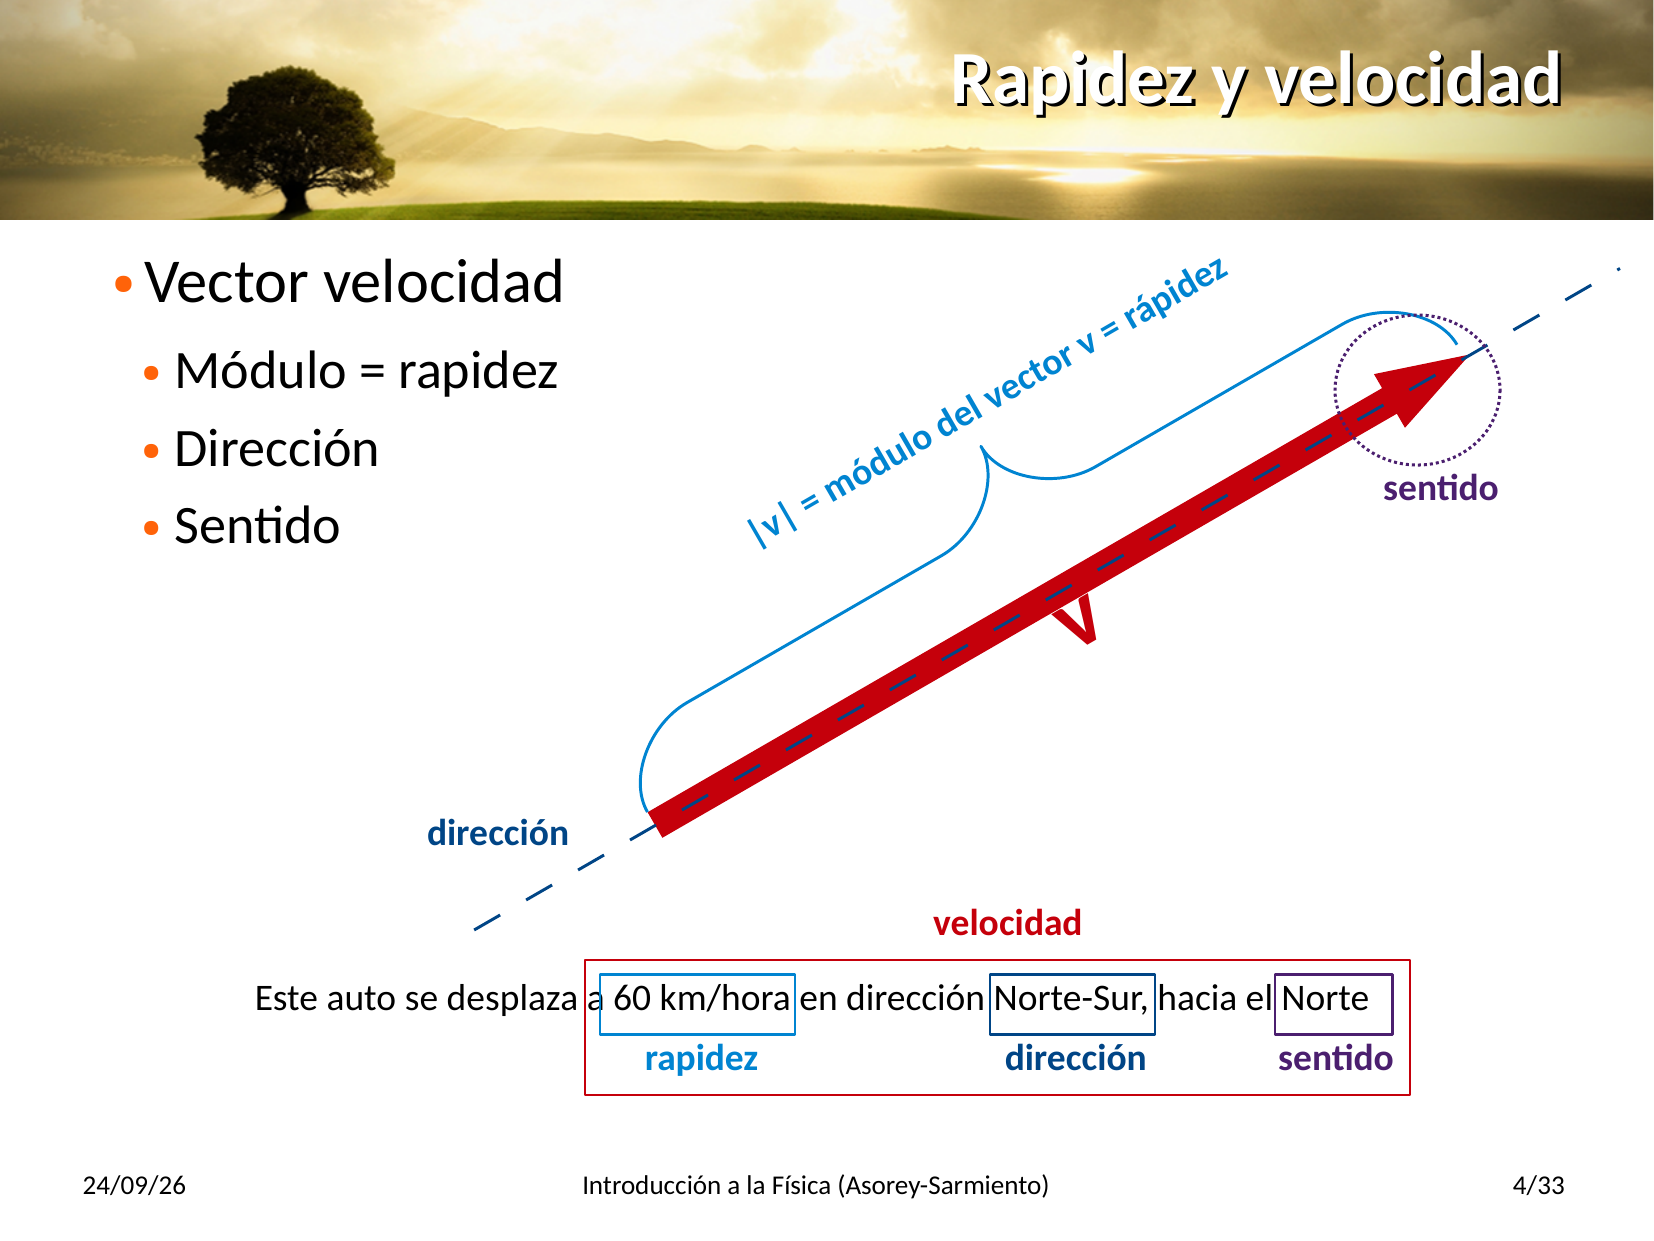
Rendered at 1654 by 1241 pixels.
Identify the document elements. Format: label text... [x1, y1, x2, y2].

text_box Este auto se desplaza a 60 km/hora en dirección Norte-Sur, hacia el Norte [601, 976, 794, 1033]
text_box Este auto se desplaza a 60 km/hora en dirección Norte-Sur, hacia el Norte [796, 974, 989, 1035]
text_box Este auto se desplaza a 60 km/hora en dirección Norte-Sur, hacia el Norte [1156, 974, 1274, 1035]
list Vector velocidad Módulo = rapidez Dirección Sentido [82, 255, 1571, 1156]
text_box Este auto se desplaza a 60 km/hora en dirección Norte-Sur, hacia el Norte [991, 976, 1154, 1033]
text_box sentido [1368, 464, 1516, 526]
text_box dirección [990, 1034, 1163, 1094]
text_box velocidad [918, 900, 1099, 961]
title Rapidez y velocidad [75, 19, 1564, 151]
text_box Este auto se desplaza a 60 km/hora en dirección Norte-Sur, hacia el Norte [240, 974, 584, 1035]
text_box sentido [1263, 1034, 1409, 1094]
text_box Este auto se desplaza a 60 km/hora en dirección Norte-Sur, hacia el Norte [1276, 976, 1391, 1033]
text_box dirección [412, 809, 586, 871]
text_box rapidez [630, 1034, 776, 1094]
picture [0, 0, 1654, 220]
text_box |v| = módulo del vector v = rápidez [724, 224, 1274, 578]
